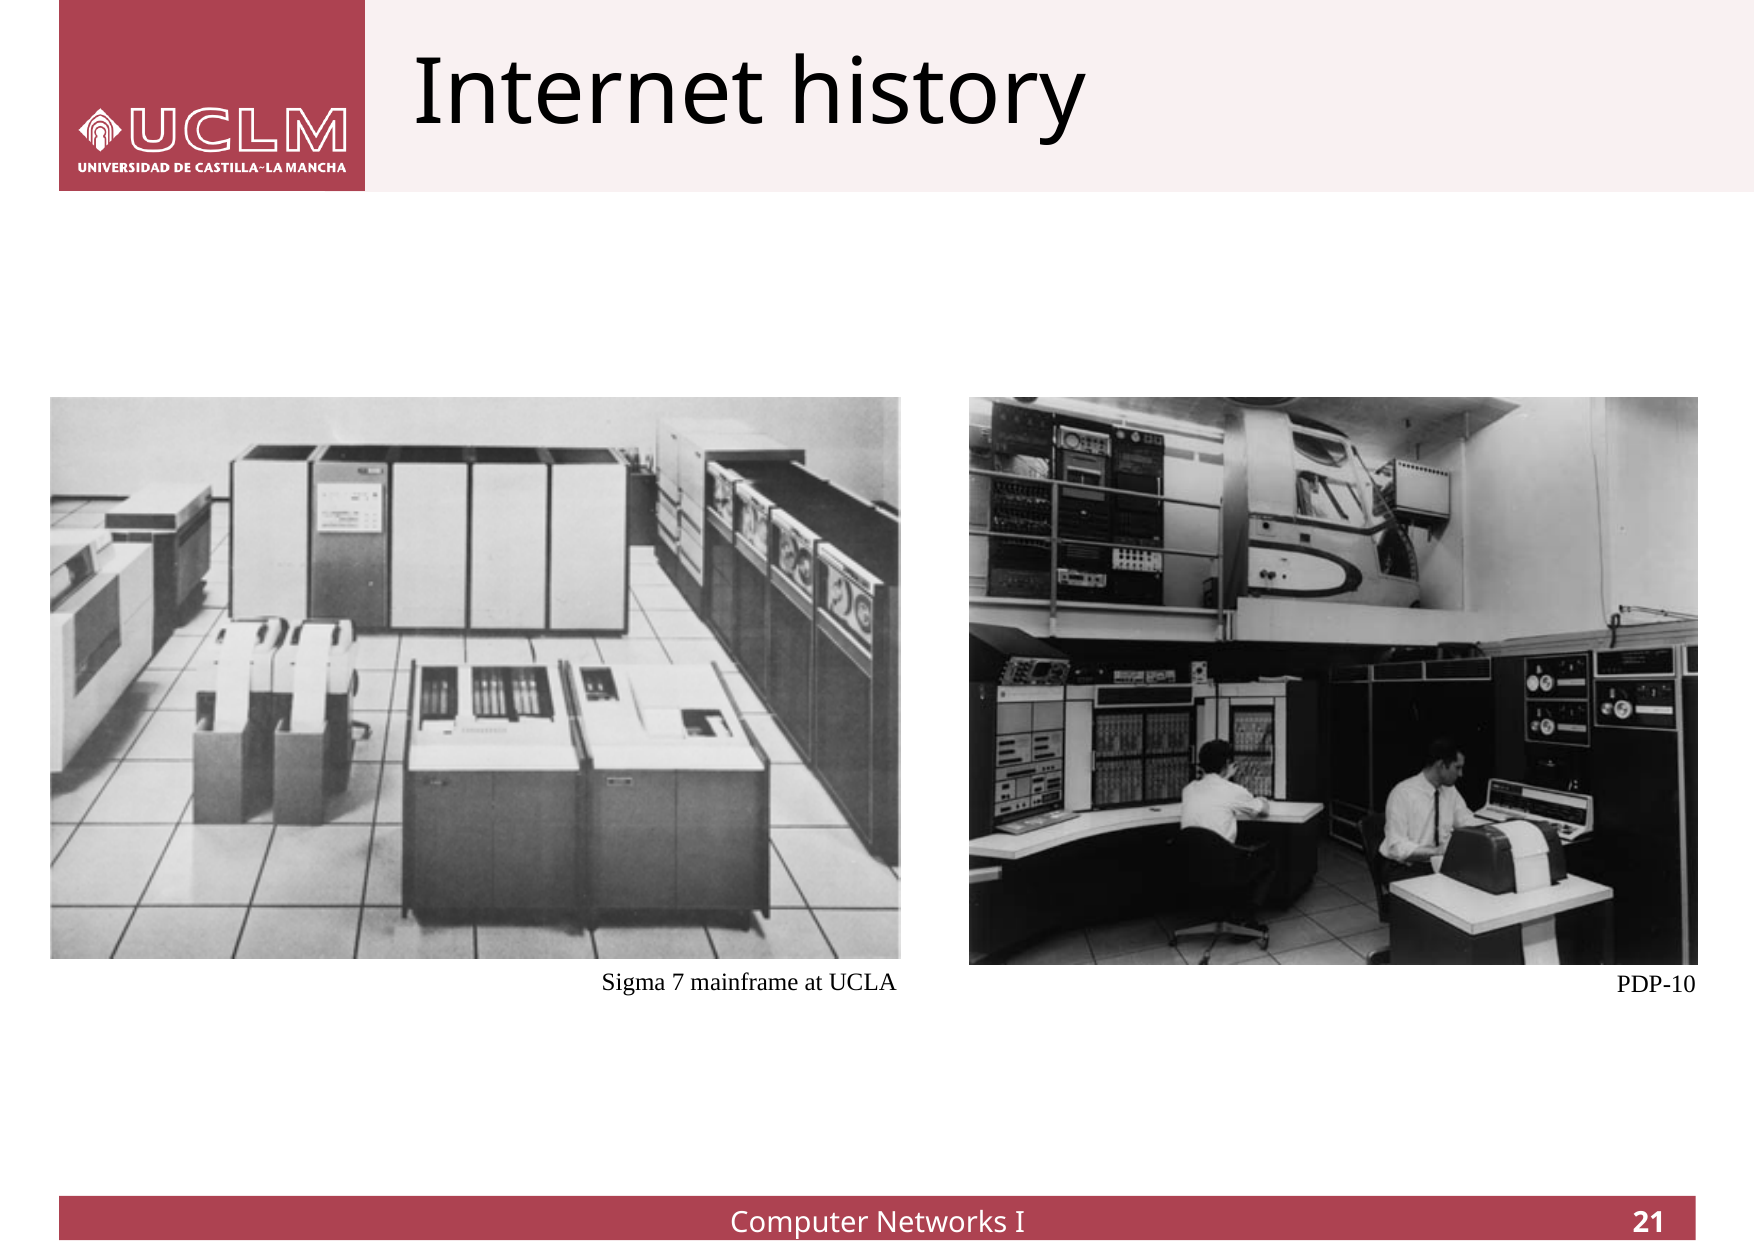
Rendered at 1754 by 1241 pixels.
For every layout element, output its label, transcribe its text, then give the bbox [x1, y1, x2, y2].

picture [59, 0, 365, 191]
title Internet history [413, 0, 1667, 198]
picture [969, 397, 1698, 965]
text_box Sigma 7 mainframe at UCLA [601, 965, 898, 997]
picture [50, 397, 901, 959]
text_box PDP-10 [1447, 968, 1697, 1000]
